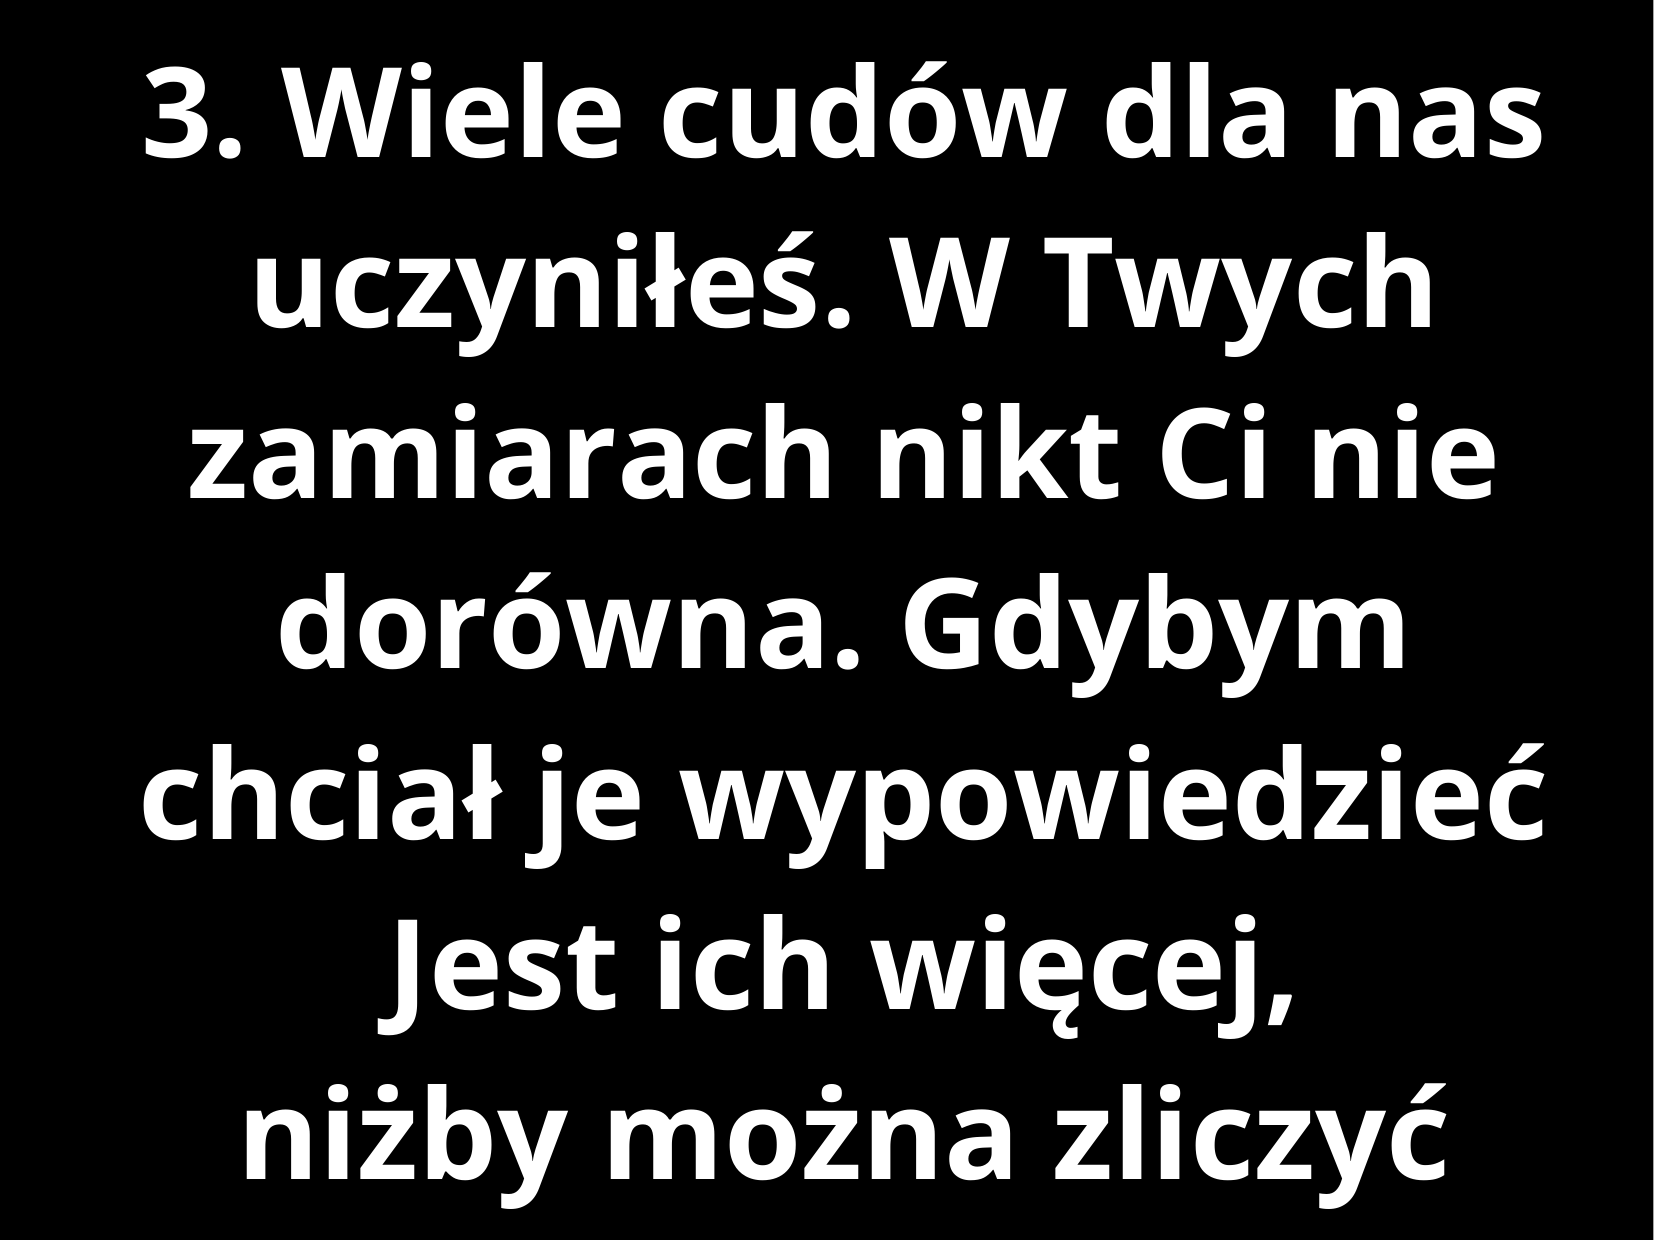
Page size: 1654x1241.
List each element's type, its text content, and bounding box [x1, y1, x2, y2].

subtitle 3. Wiele cudów dla nas uczyniłeś. W Twych zamiarach nikt Ci nie dorówna. Gdybym chciał je wypowiedzieć Jest ich więcej, niżby można zliczyć [0, 0, 1654, 1241]
